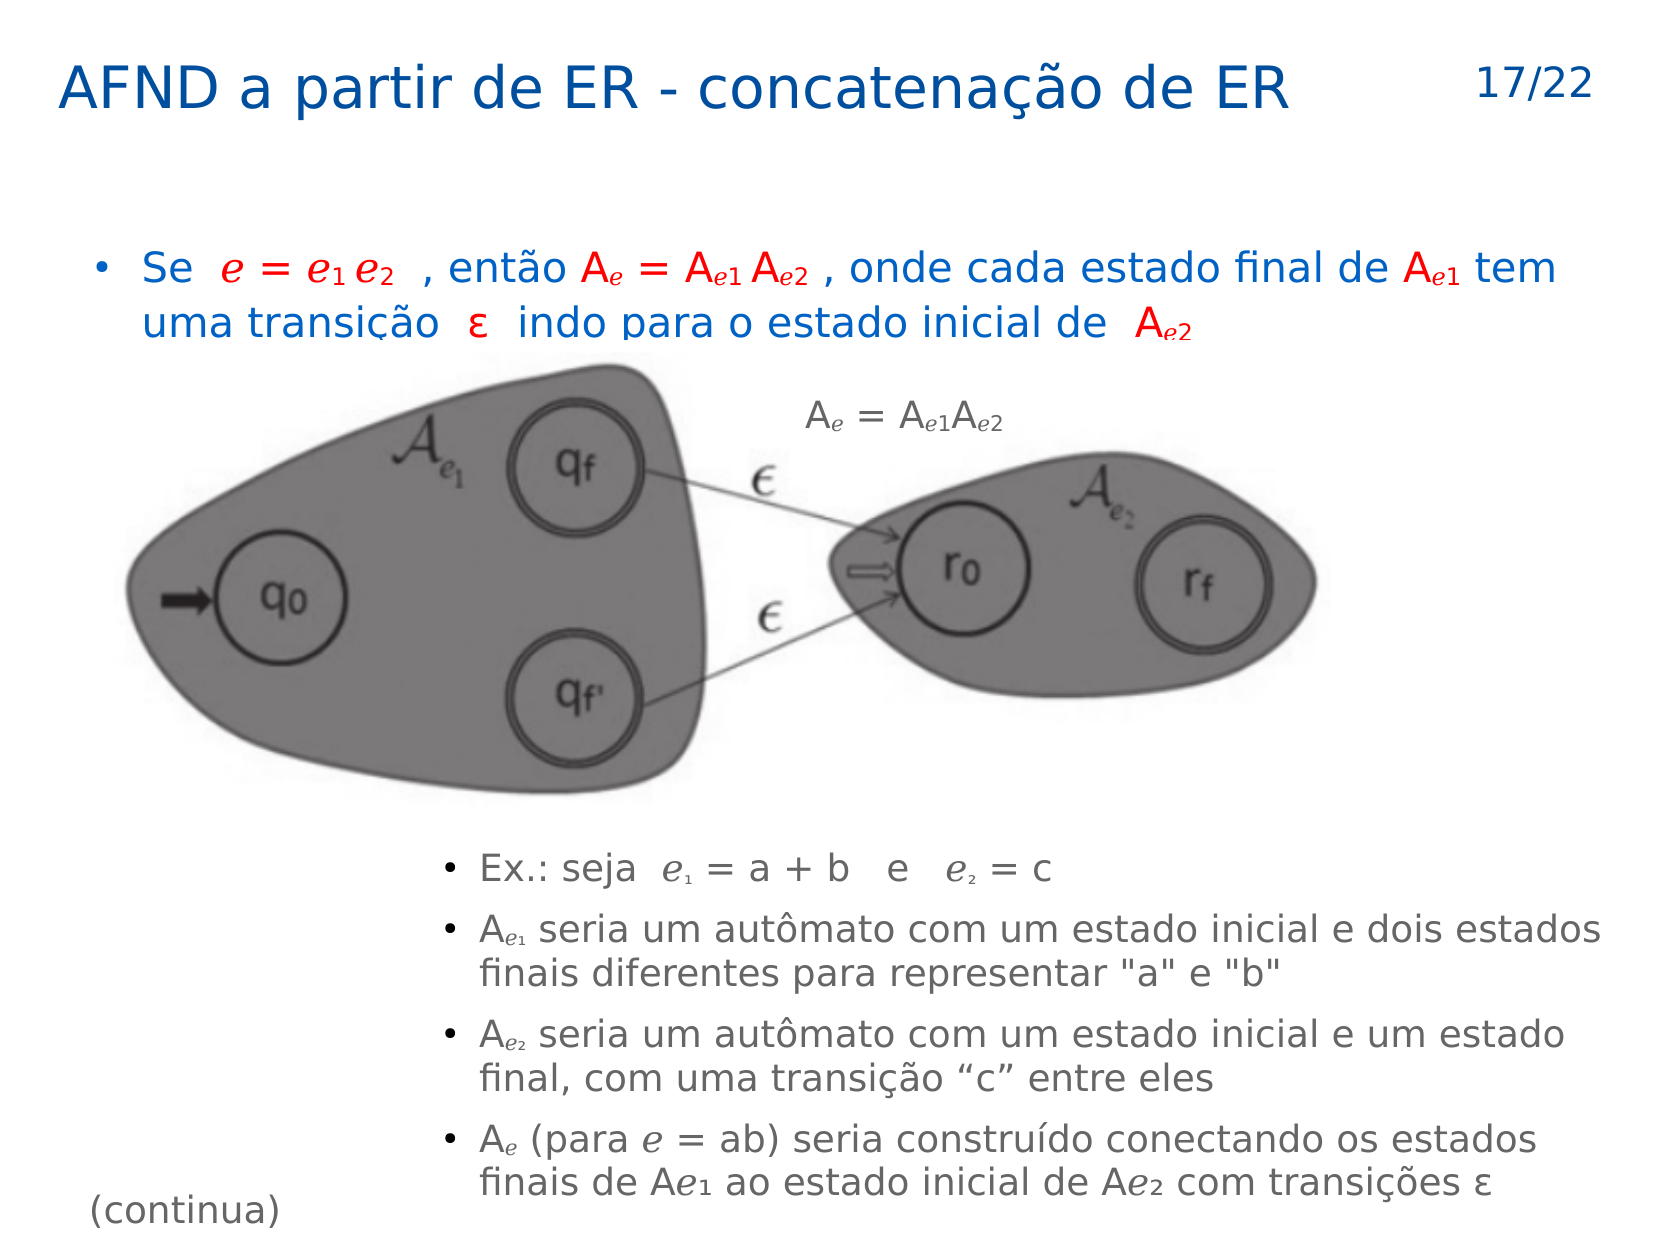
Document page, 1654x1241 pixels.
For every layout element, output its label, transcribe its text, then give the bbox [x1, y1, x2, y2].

text_box (continua) [74, 1181, 297, 1241]
text_box Aℯ = Aℯ1Aℯ2 [790, 379, 1040, 452]
text_box Ex.: seja ℯ₁ = a + b e ℯ₂ = c Aℯ₁ seria um autômato com um estado inicial e dois estados finais diferentes para representar "a" e "b" Aℯ₂ seria um autômato com um estado inicial e um estado final, com uma transição “c” entre eles Aℯ (para ℯ = ab) seria construído conectando os estados finais de Aℯ₁ ao estado inicial de Aℯ₂ com transições ε [428, 839, 1654, 1224]
picture [114, 340, 1331, 808]
title AFND a partir de ER - concatenação de ER [59, 29, 1625, 148]
list Se ℯ = ℯ1 ℯ2 , então Aℯ = Aℯ1 Aℯ2 , onde cada estado final de Aℯ1 tem uma transição ε indo para o estado inicial de Aℯ2 [59, 236, 1595, 1211]
